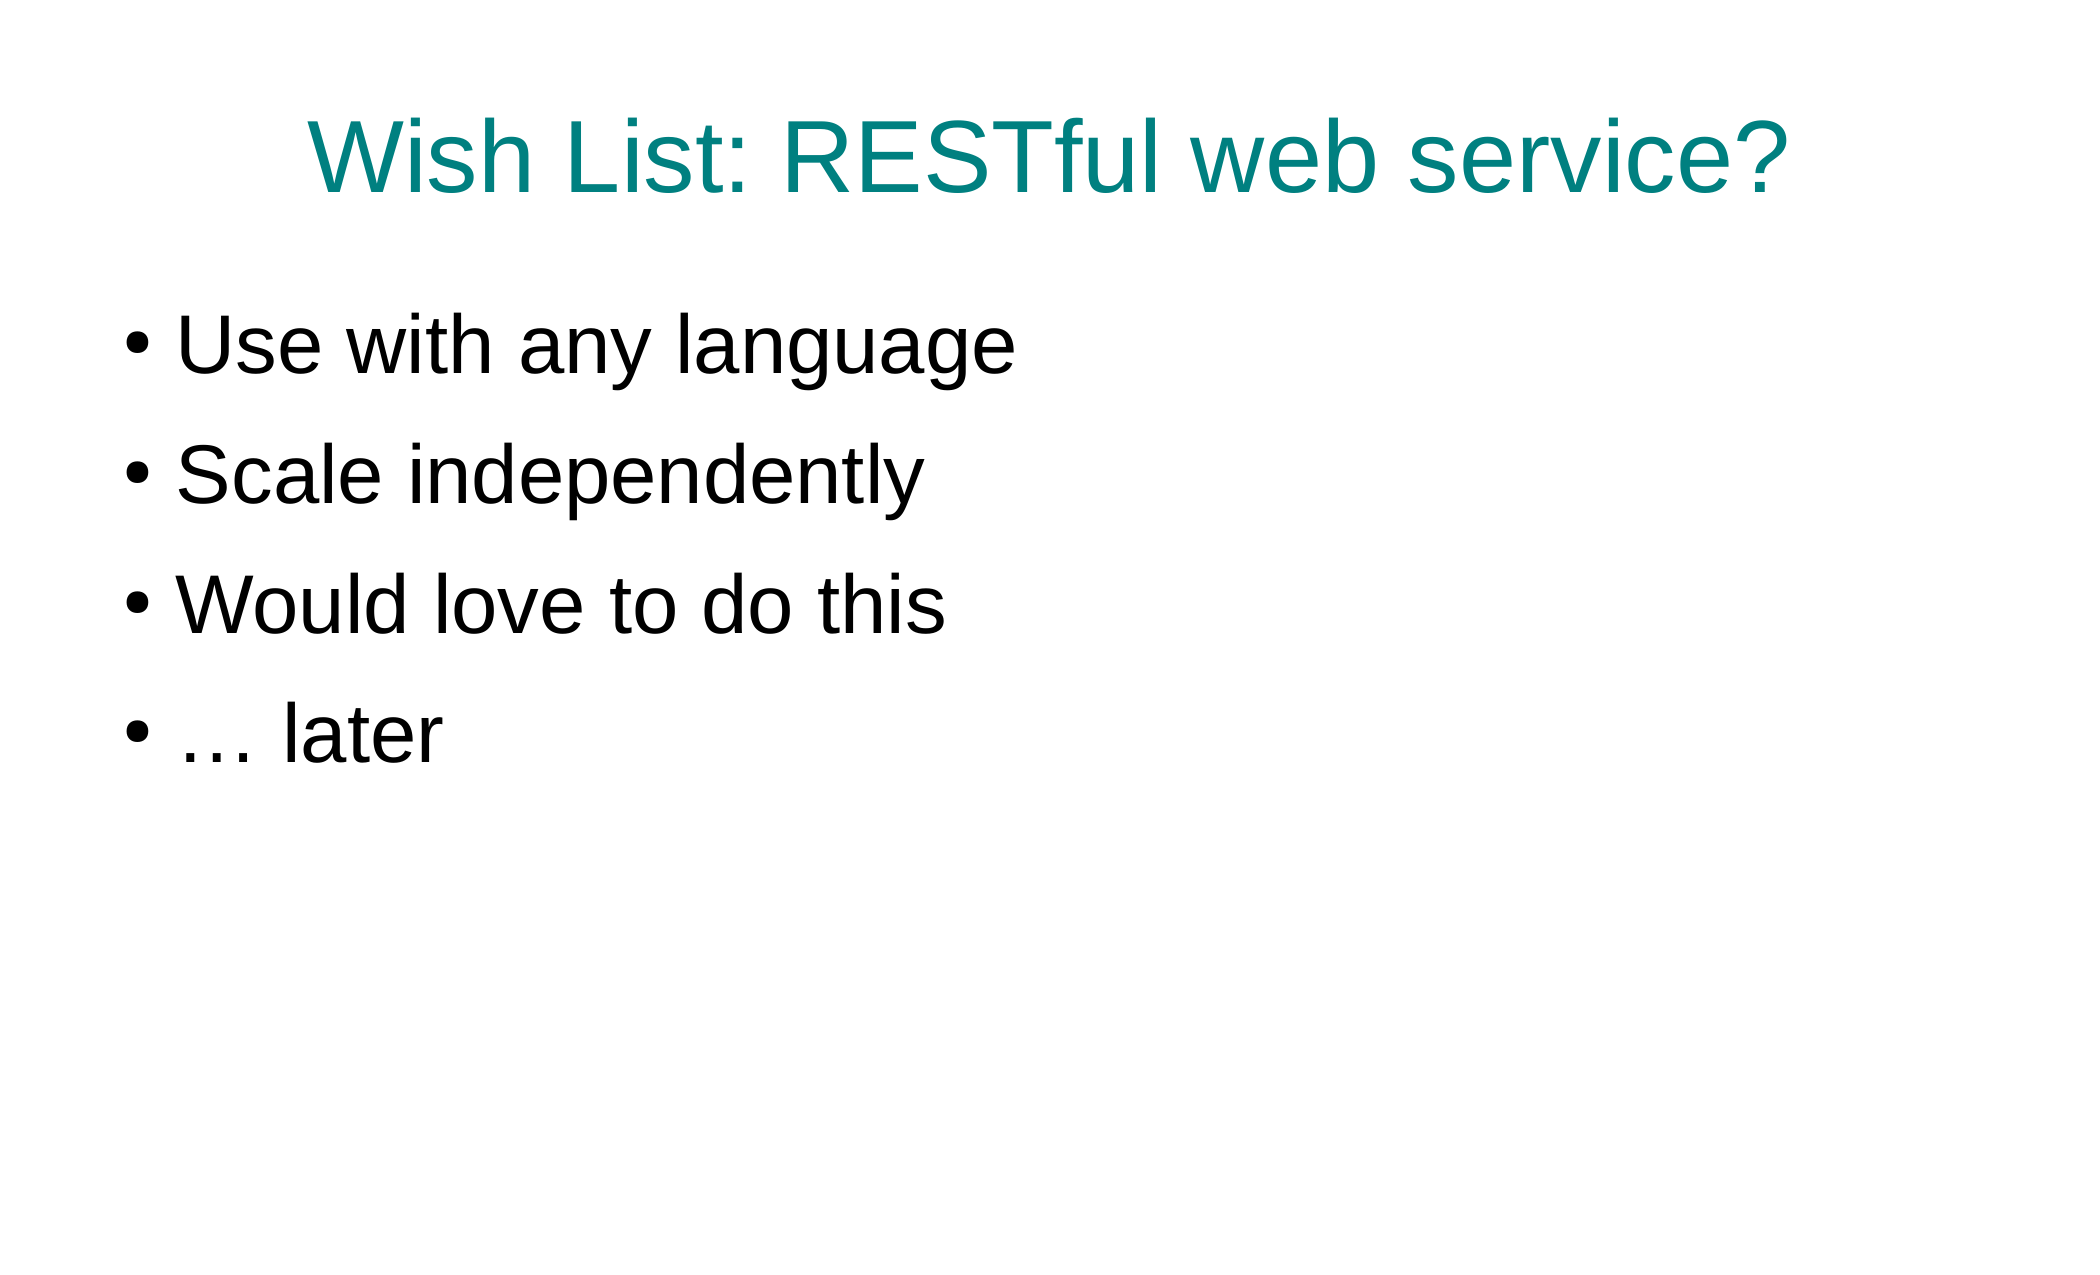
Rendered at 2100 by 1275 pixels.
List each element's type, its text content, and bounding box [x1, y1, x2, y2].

title Wish List: RESTful web service? [105, 50, 1995, 264]
list Use with any language Scale independently Would love to do this … later [105, 298, 1953, 1038]
